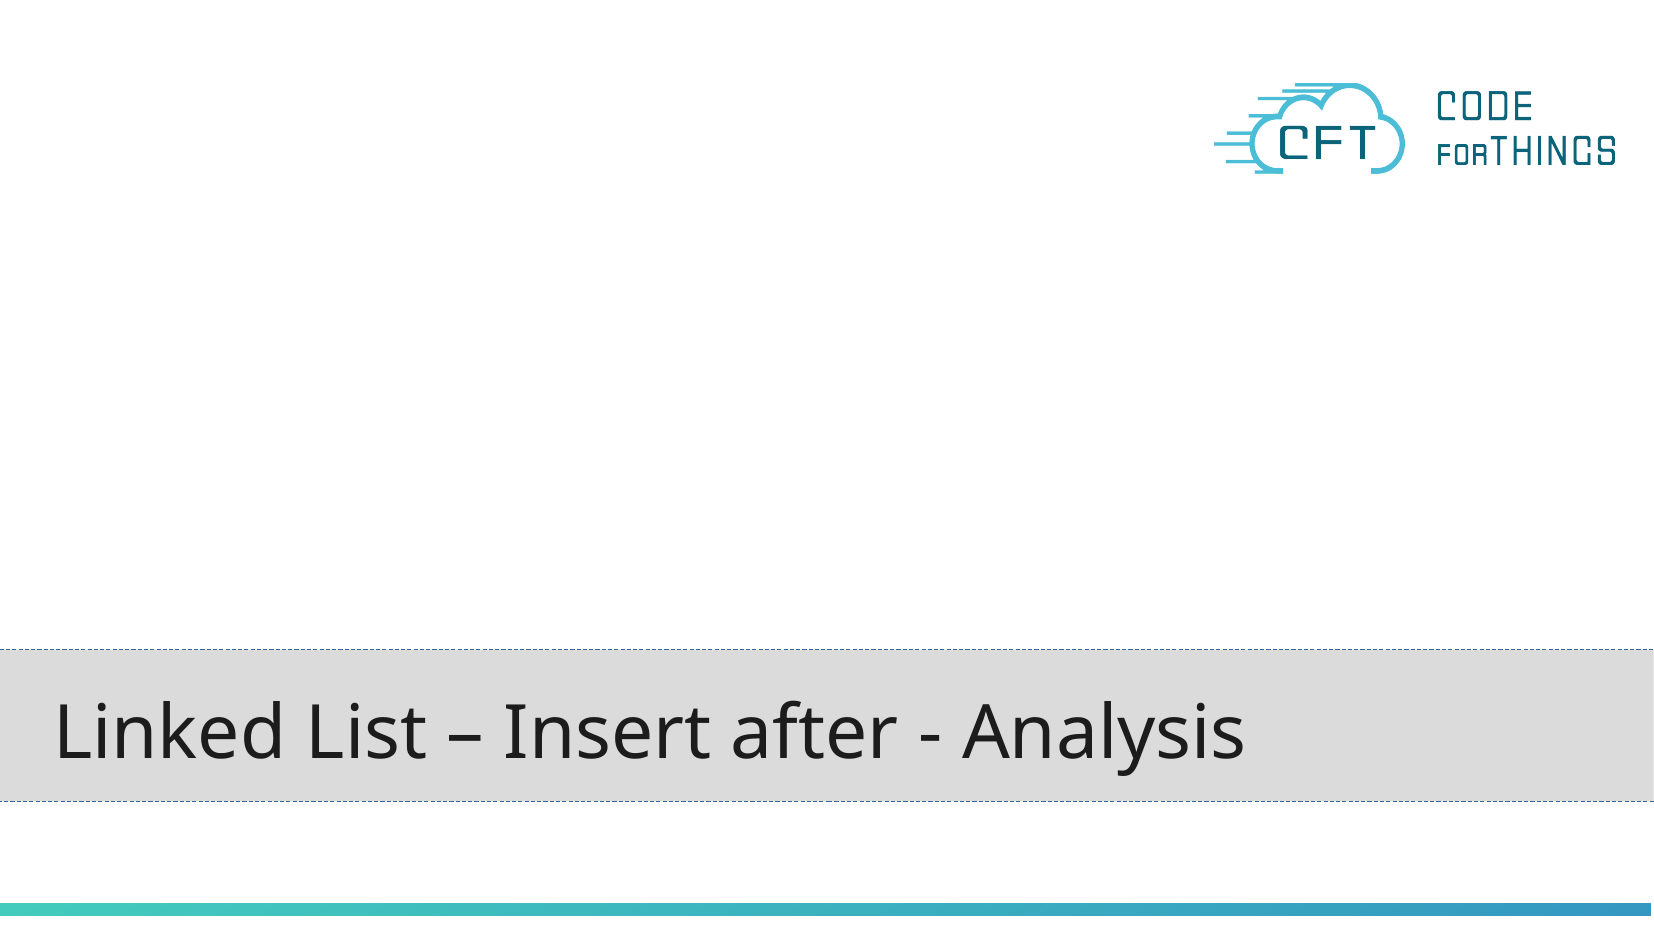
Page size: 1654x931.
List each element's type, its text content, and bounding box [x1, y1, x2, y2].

title Linked List – Insert after - Analysis [53, 651, 1542, 807]
picture [1214, 83, 1615, 174]
